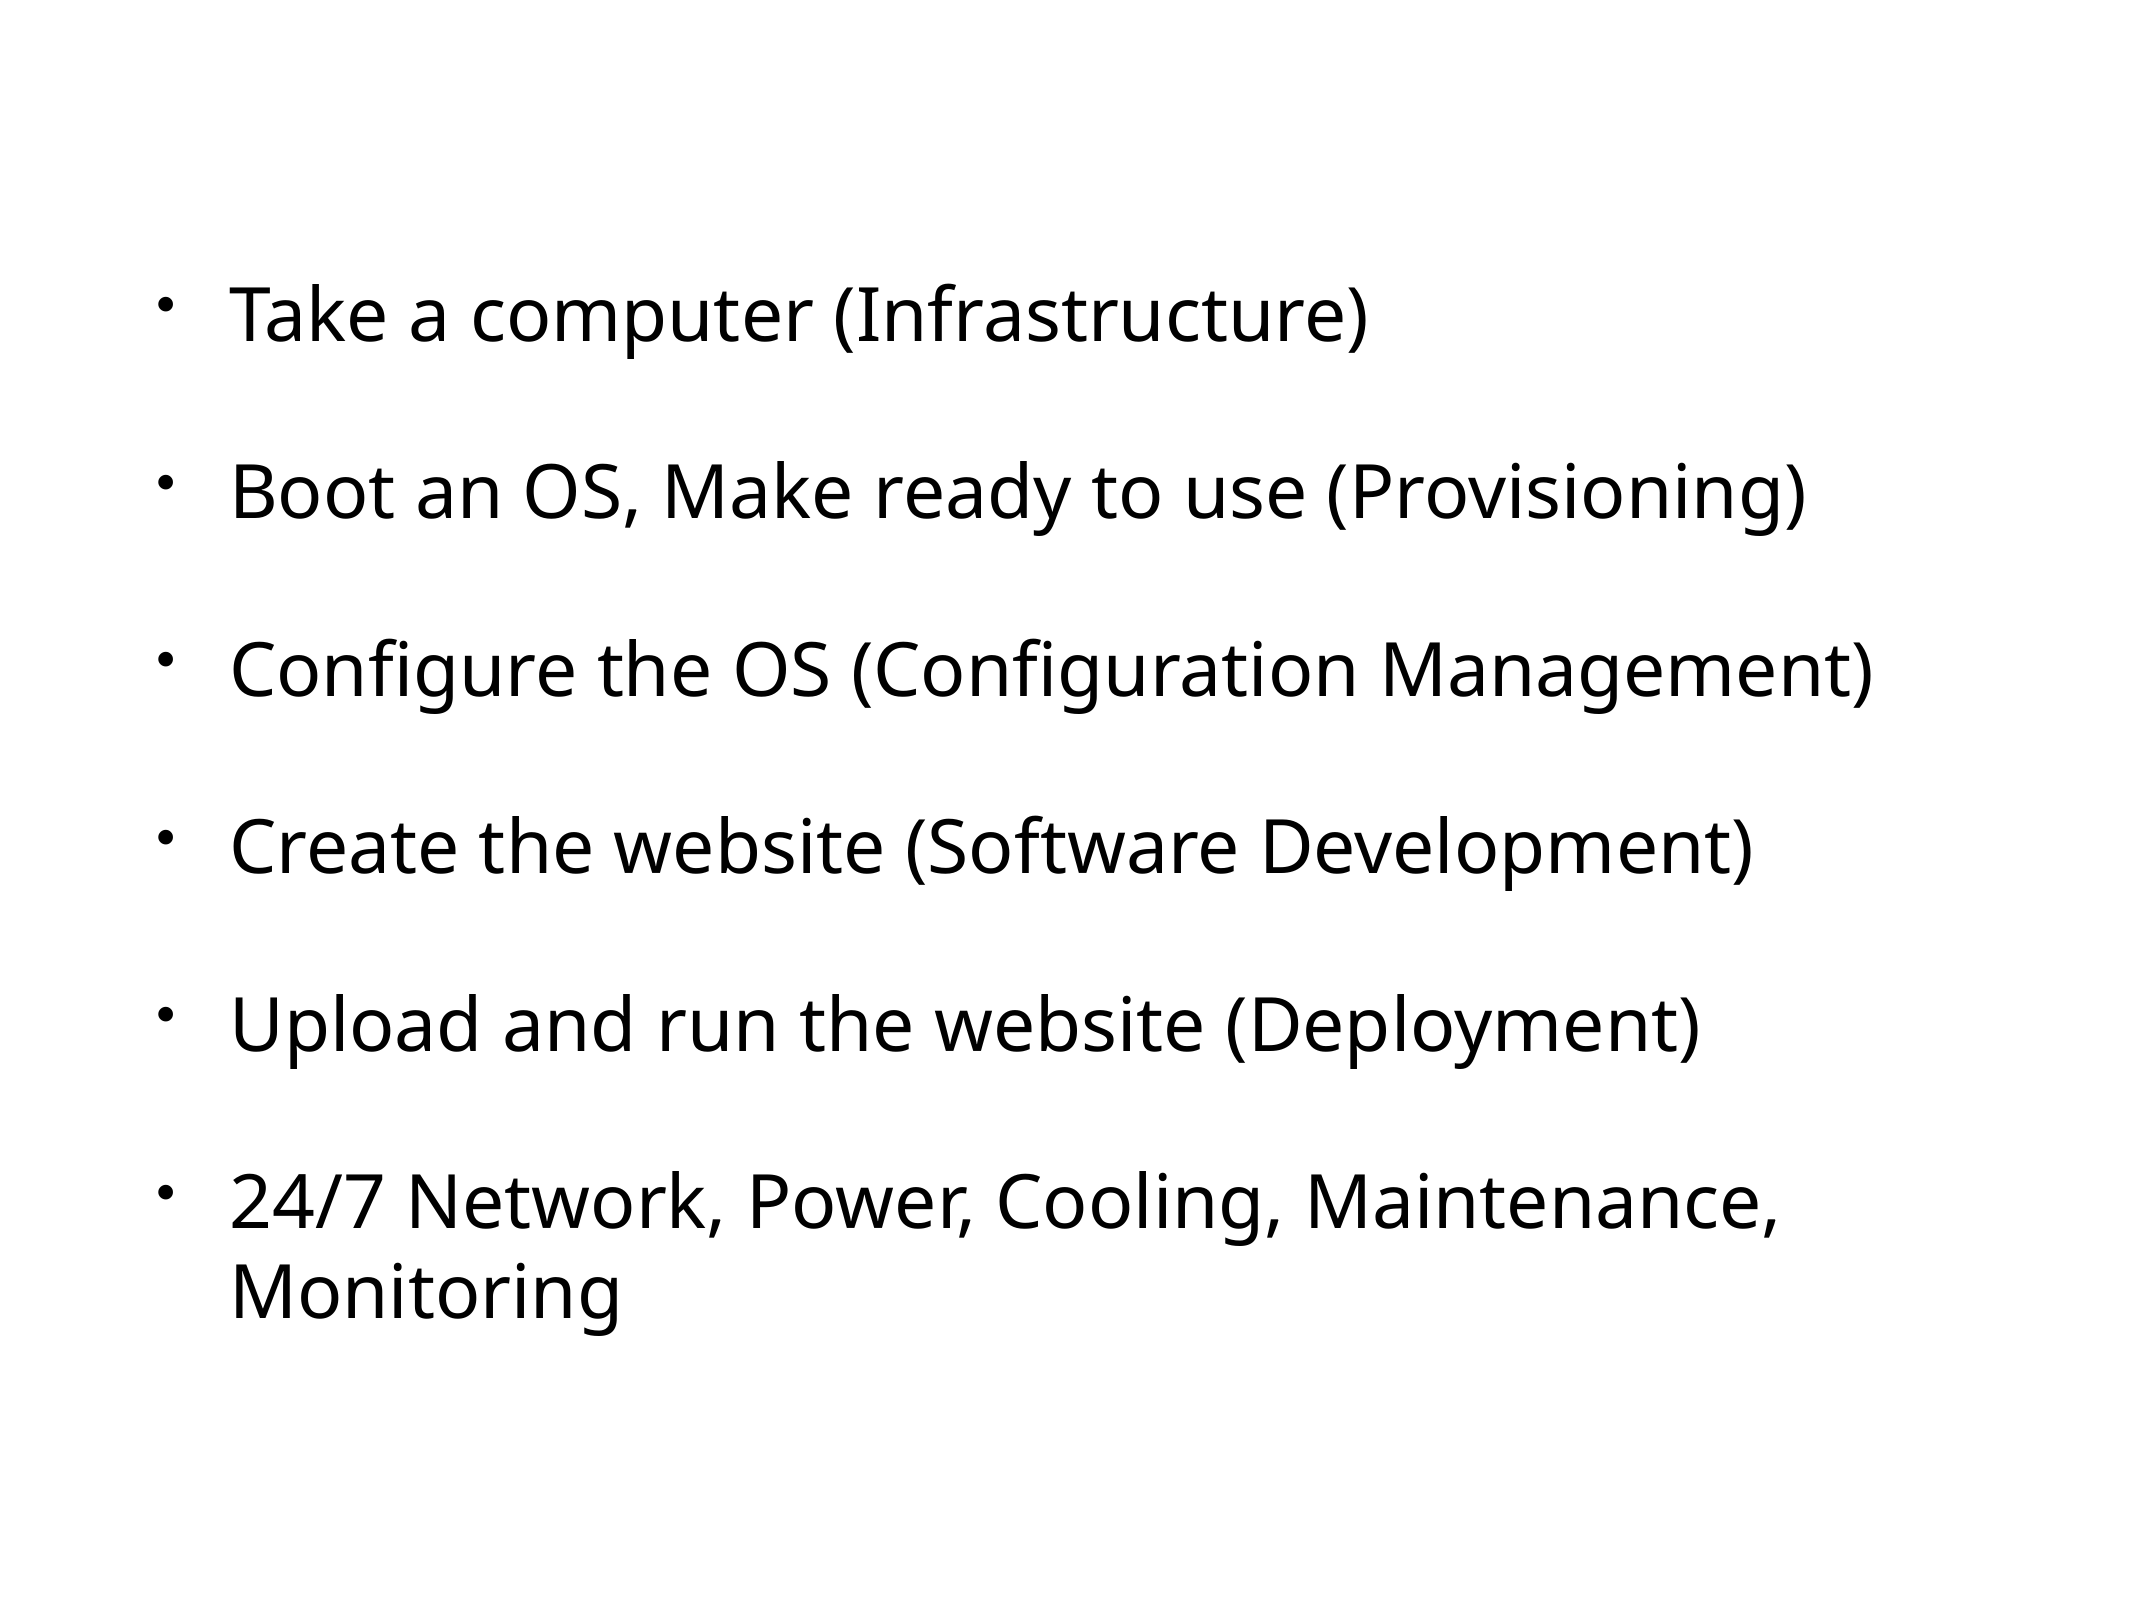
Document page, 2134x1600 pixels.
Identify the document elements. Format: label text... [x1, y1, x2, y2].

list Take a computer (Infrastructure) Boot an OS, Make ready to use (Provisioning) Configure the OS (Configuration Management) Create the website (Software Development) Upload and run the website (Deployment) 24/7 Network, Power, Cooling, Maintenance, Monitoring [156, 208, 1978, 1392]
